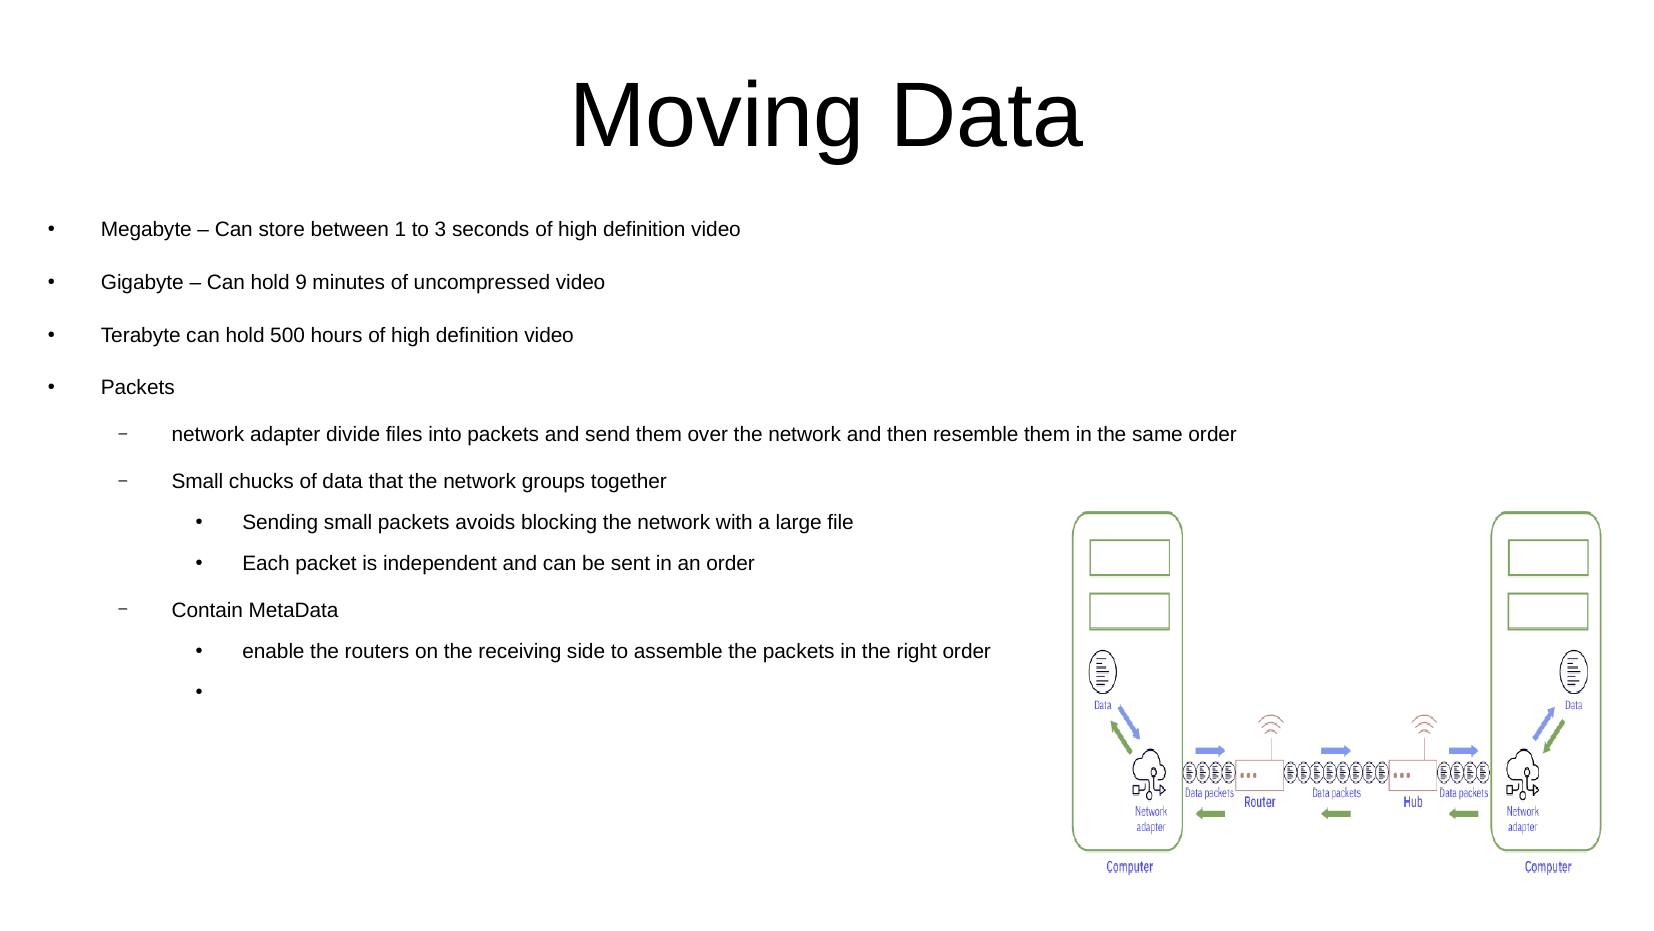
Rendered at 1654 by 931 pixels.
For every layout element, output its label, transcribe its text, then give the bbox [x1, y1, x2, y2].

title Moving Data [82, 37, 1571, 193]
list Megabyte – Can store between 1 to 3 seconds of high definition video Gigabyte – Can hold 9 minutes of uncompressed video Terabyte can hold 500 hours of high definition video Packets network adapter divide files into packets and send them over the network and then resemble them in the same order Small chucks of data that the network groups together Sending small packets avoids blocking the network with a large file Each packet is independent and can be sent in an order Contain MetaData enable the routers on the receiving side to assemble the packets in the right order [30, 217, 1571, 901]
picture [1050, 494, 1621, 886]
